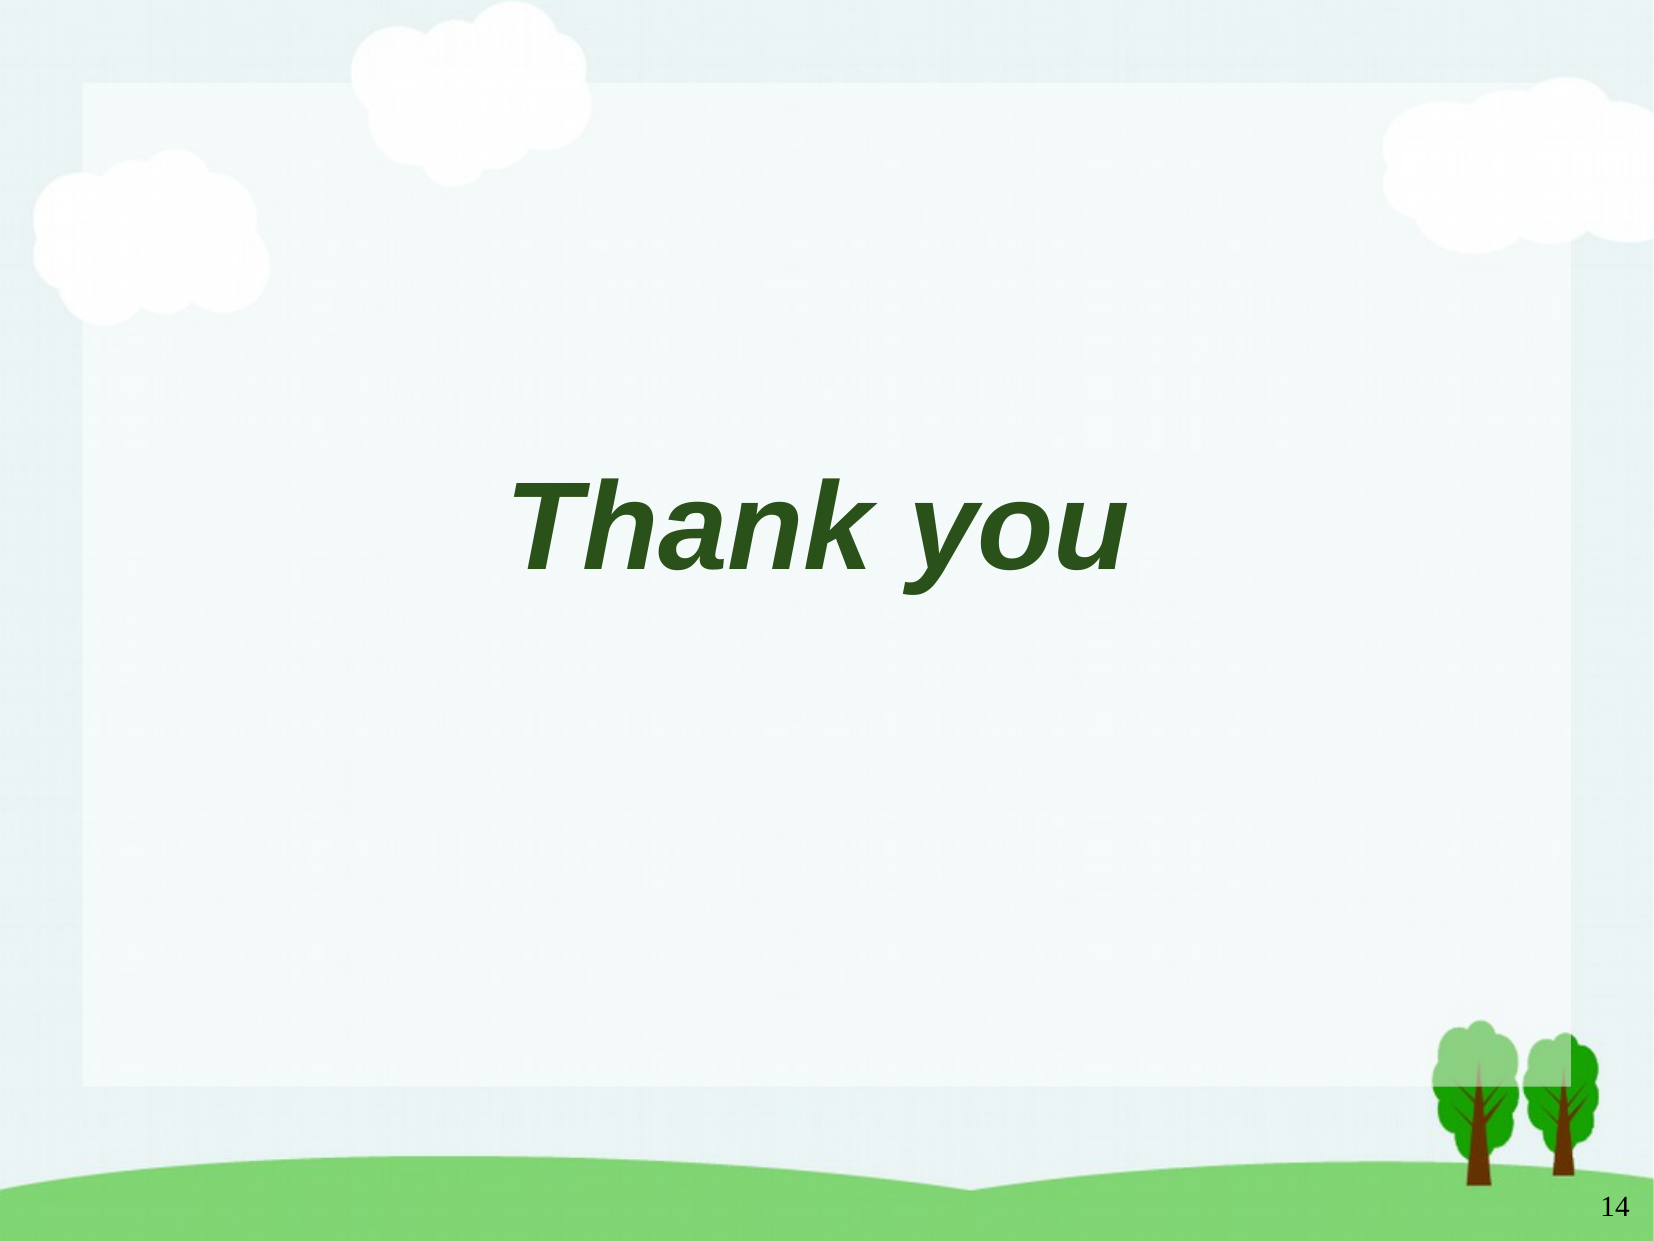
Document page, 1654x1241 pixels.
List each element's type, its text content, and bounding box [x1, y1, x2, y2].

list Thank you [82, 82, 1571, 1087]
picture [0, 0, 1654, 1241]
